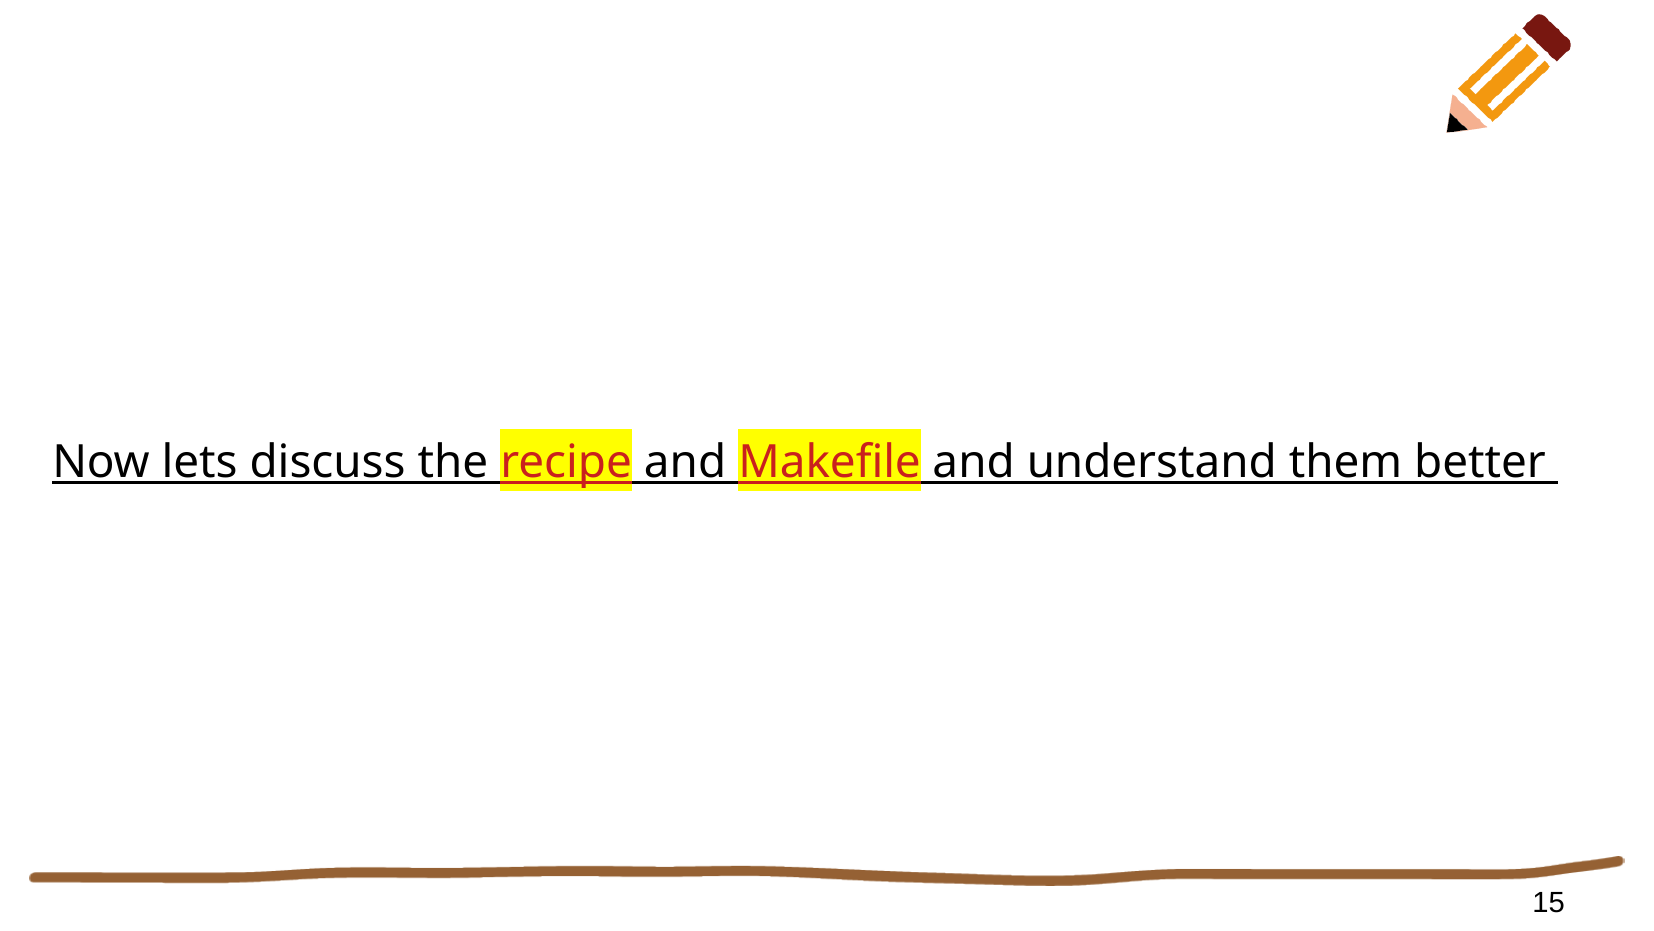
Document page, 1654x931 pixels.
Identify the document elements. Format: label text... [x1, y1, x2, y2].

text_box Now lets discuss the recipe and Makefile and understand them better [37, 421, 1516, 488]
picture [29, 856, 1625, 886]
picture [1446, 14, 1571, 133]
